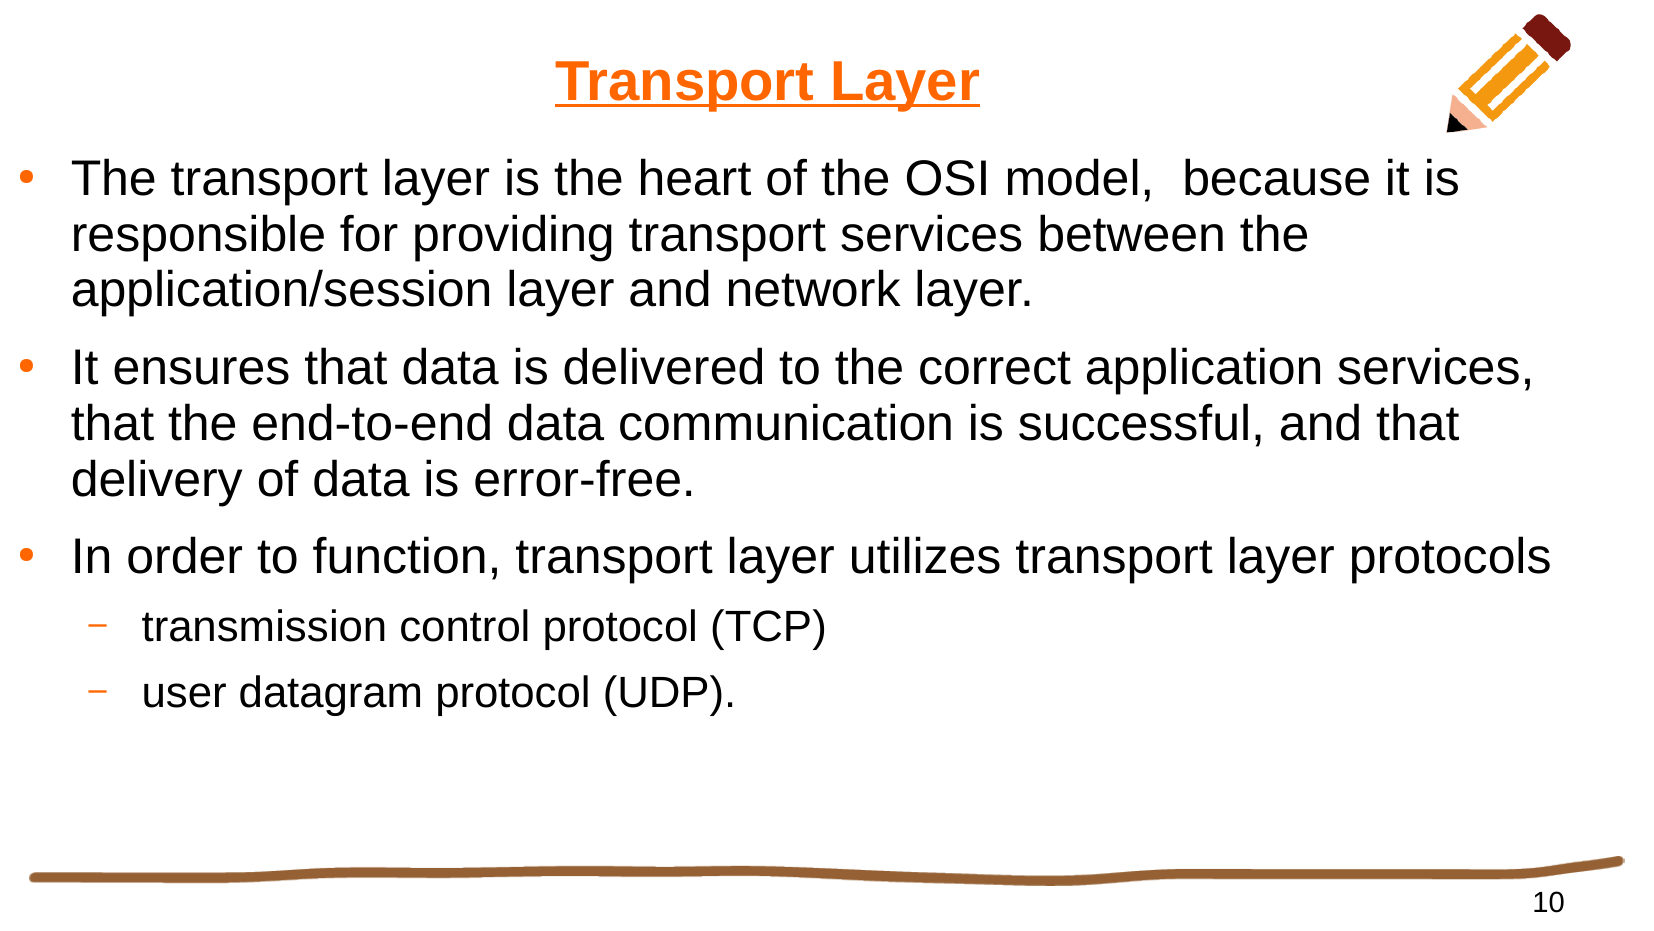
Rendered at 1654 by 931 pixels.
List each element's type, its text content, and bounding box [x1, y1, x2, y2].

picture [1446, 14, 1571, 133]
picture [29, 856, 1625, 886]
list The transport layer is the heart of the OSI model, because it is responsible for providing transport services between the application/session layer and network layer. It ensures that data is delivered to the correct application services, that the end-to-end data communication is successful, and that delivery of data is error-free. In order to function, transport layer utilizes transport layer protocols transmission control protocol (TCP) user datagram protocol (UDP). [0, 150, 1613, 857]
title Transport Layer [88, 29, 1447, 133]
